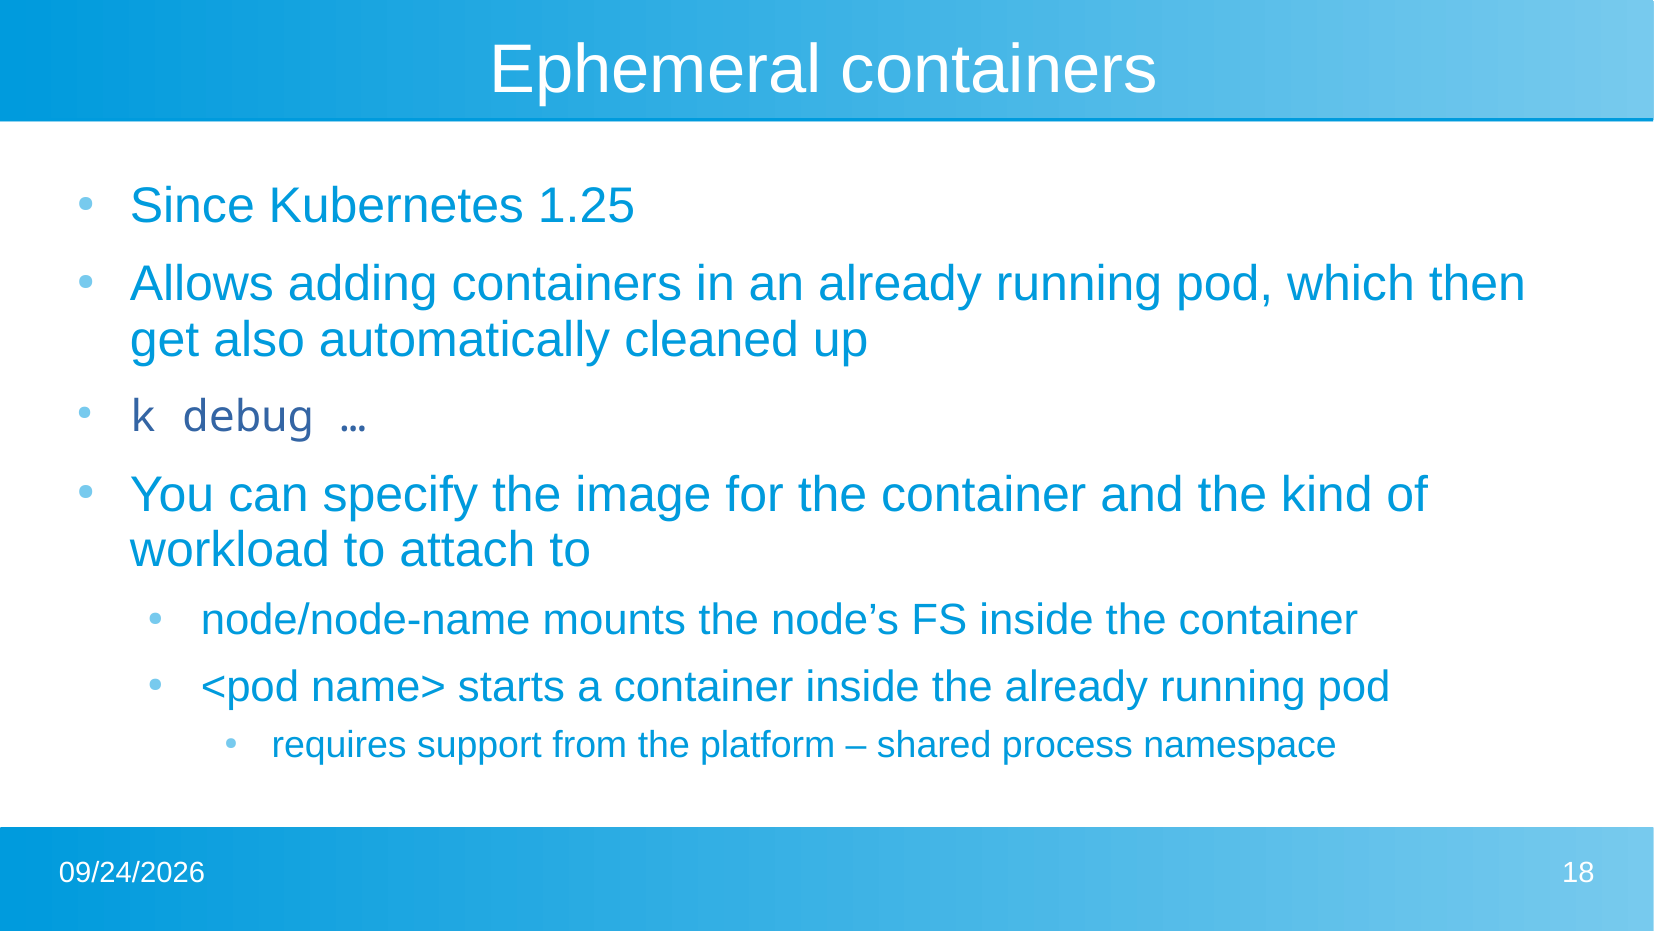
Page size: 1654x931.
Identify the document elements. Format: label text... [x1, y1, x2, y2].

list Since Kubernetes 1.25 Allows adding containers in an already running pod, which then get also automatically cleaned up k debug … You can specify the image for the container and the kind of workload to attach to node/node-name mounts the node’s FS inside the container <pod name> starts a container inside the already running pod requires support from the platform – shared process namespace [59, 177, 1595, 768]
title Ephemeral containers [59, 29, 1595, 108]
